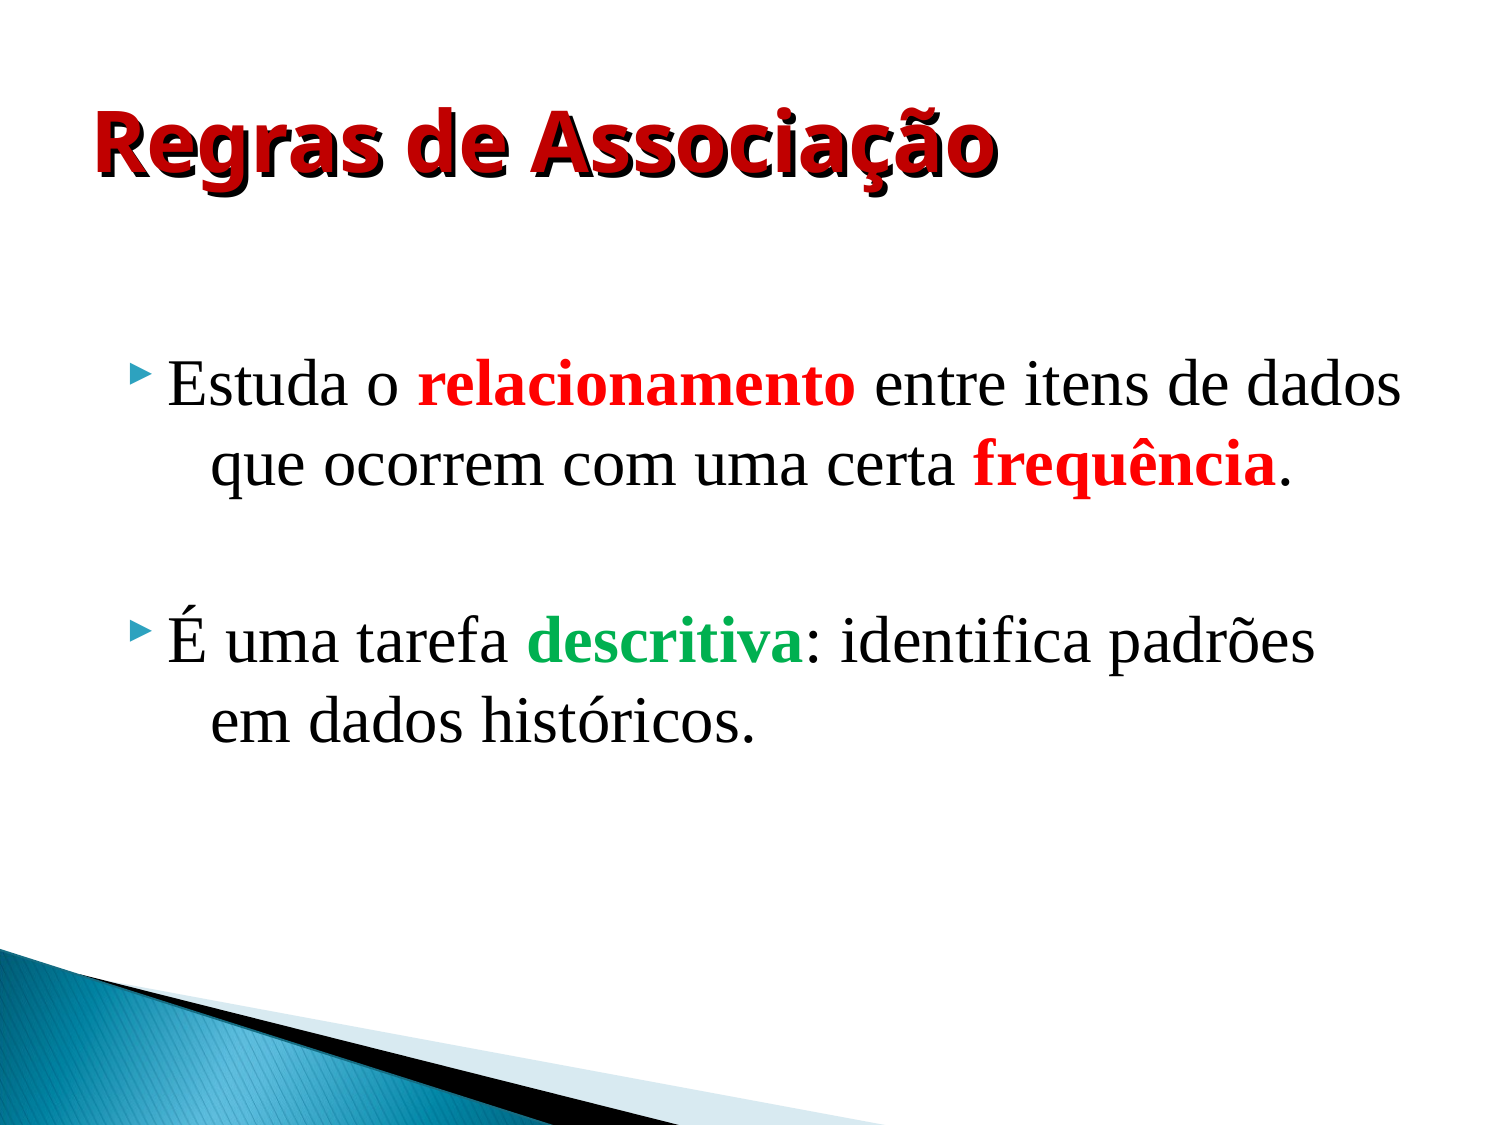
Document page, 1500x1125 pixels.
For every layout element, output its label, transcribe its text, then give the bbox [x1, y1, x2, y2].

picture [69, 992, 411, 1125]
list Estuda o relacionamento entre itens de dados que ocorrem com uma certa frequência. É uma tarefa descritiva: identifica padrões em dados históricos. [75, 243, 1426, 986]
title Regras de Associação [75, 45, 1426, 233]
